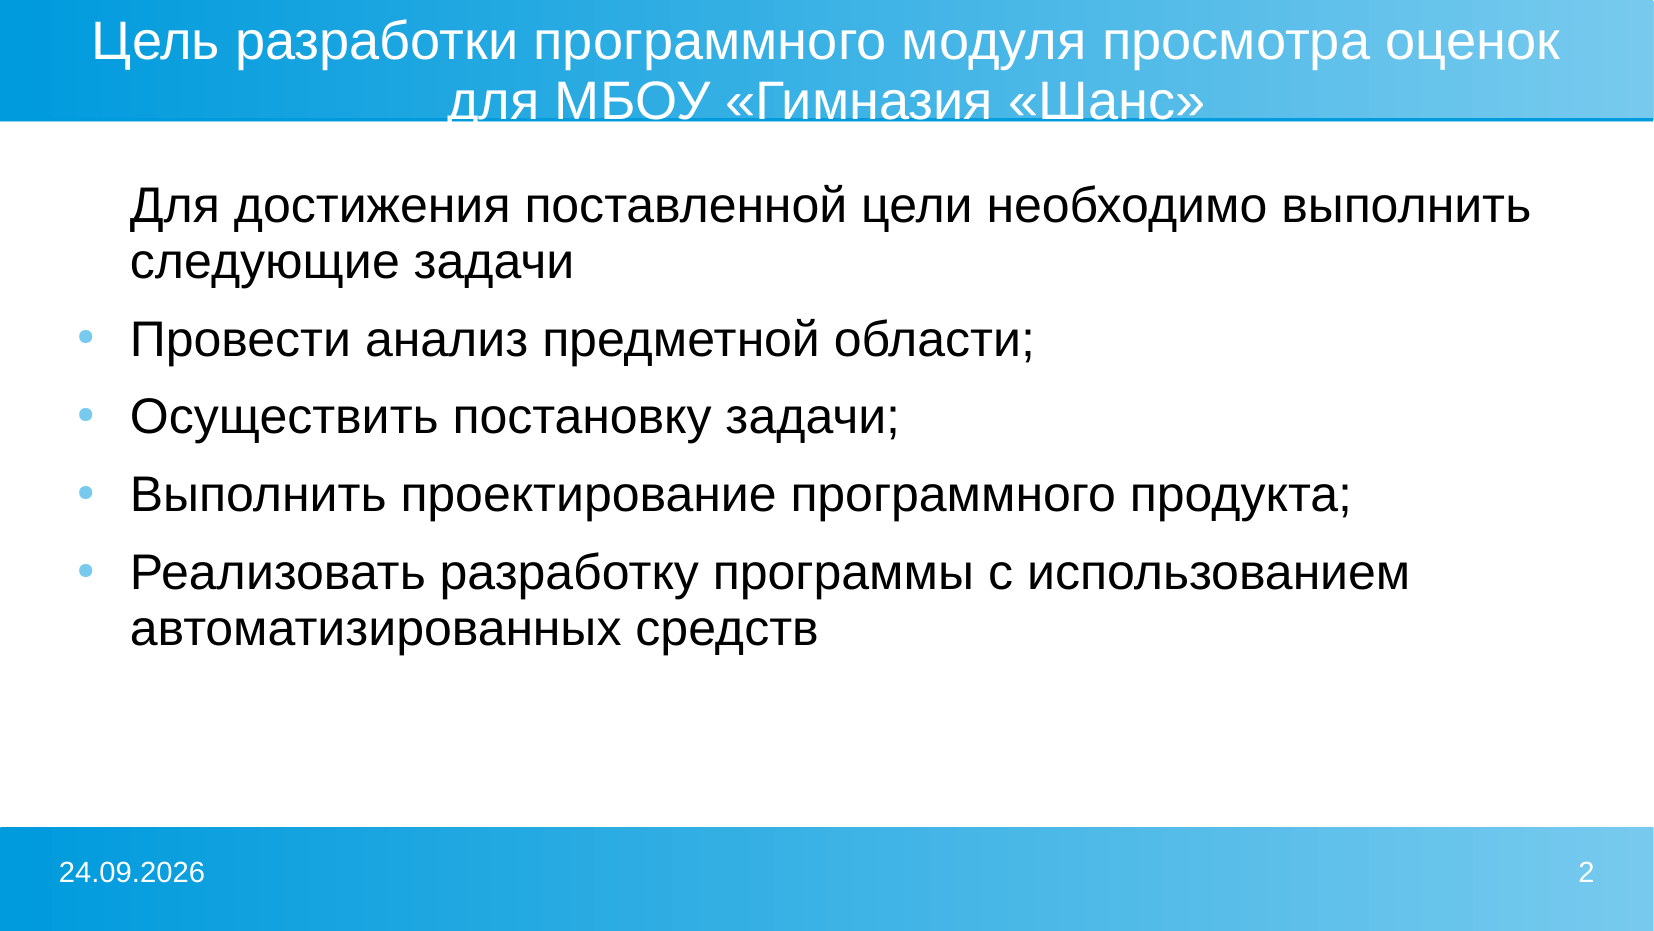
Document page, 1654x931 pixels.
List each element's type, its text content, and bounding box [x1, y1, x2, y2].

list Для достижения поставленной цели необходимо выполнить следующие задачи Провести анализ предметной области; Осуществить постановку задачи; Выполнить проектирование программного продукта; Реализовать разработку программы с использованием автоматизированных средств [59, 177, 1595, 768]
title Цель разработки программного модуля просмотра оценок для МБОУ «Гимназия «Шанс» [59, 0, 1595, 148]
